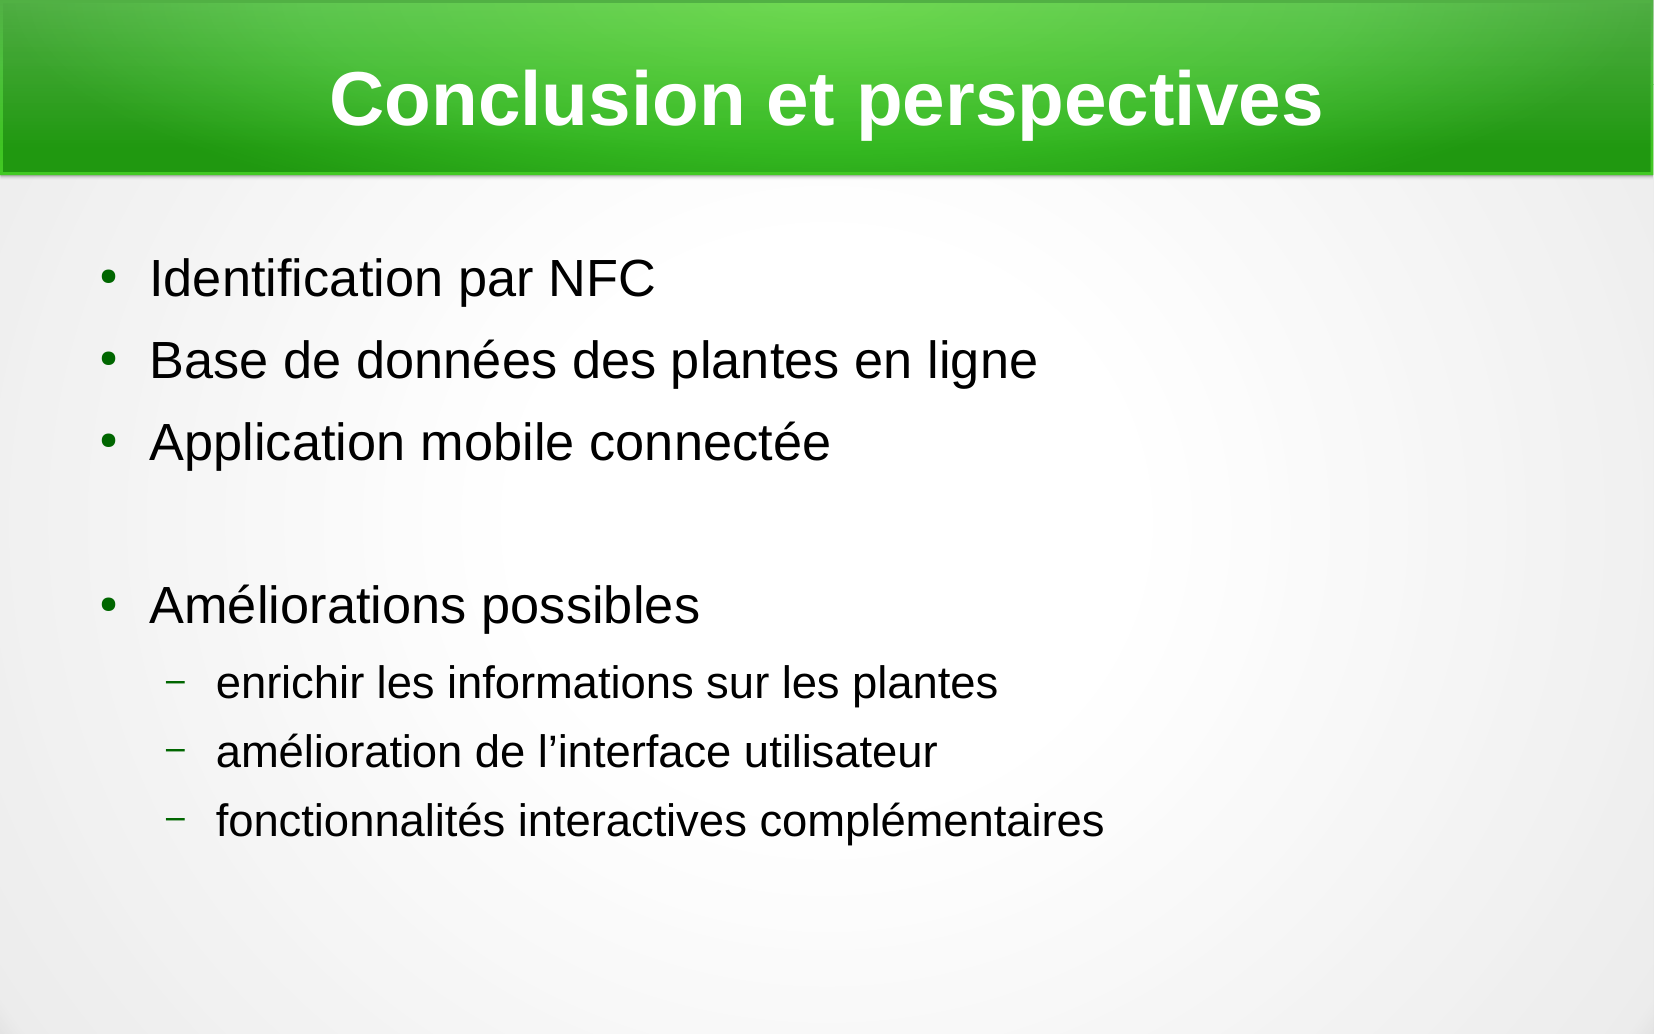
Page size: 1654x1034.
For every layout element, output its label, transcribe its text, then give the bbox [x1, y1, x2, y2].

title Conclusion et perspectives [82, 39, 1571, 158]
list Identification par NFC Base de données des plantes en ligne Application mobile connectée Améliorations possibles enrichir les informations sur les plantes amélioration de l’interface utilisateur fonctionnalités interactives complémentaires [82, 249, 1571, 849]
